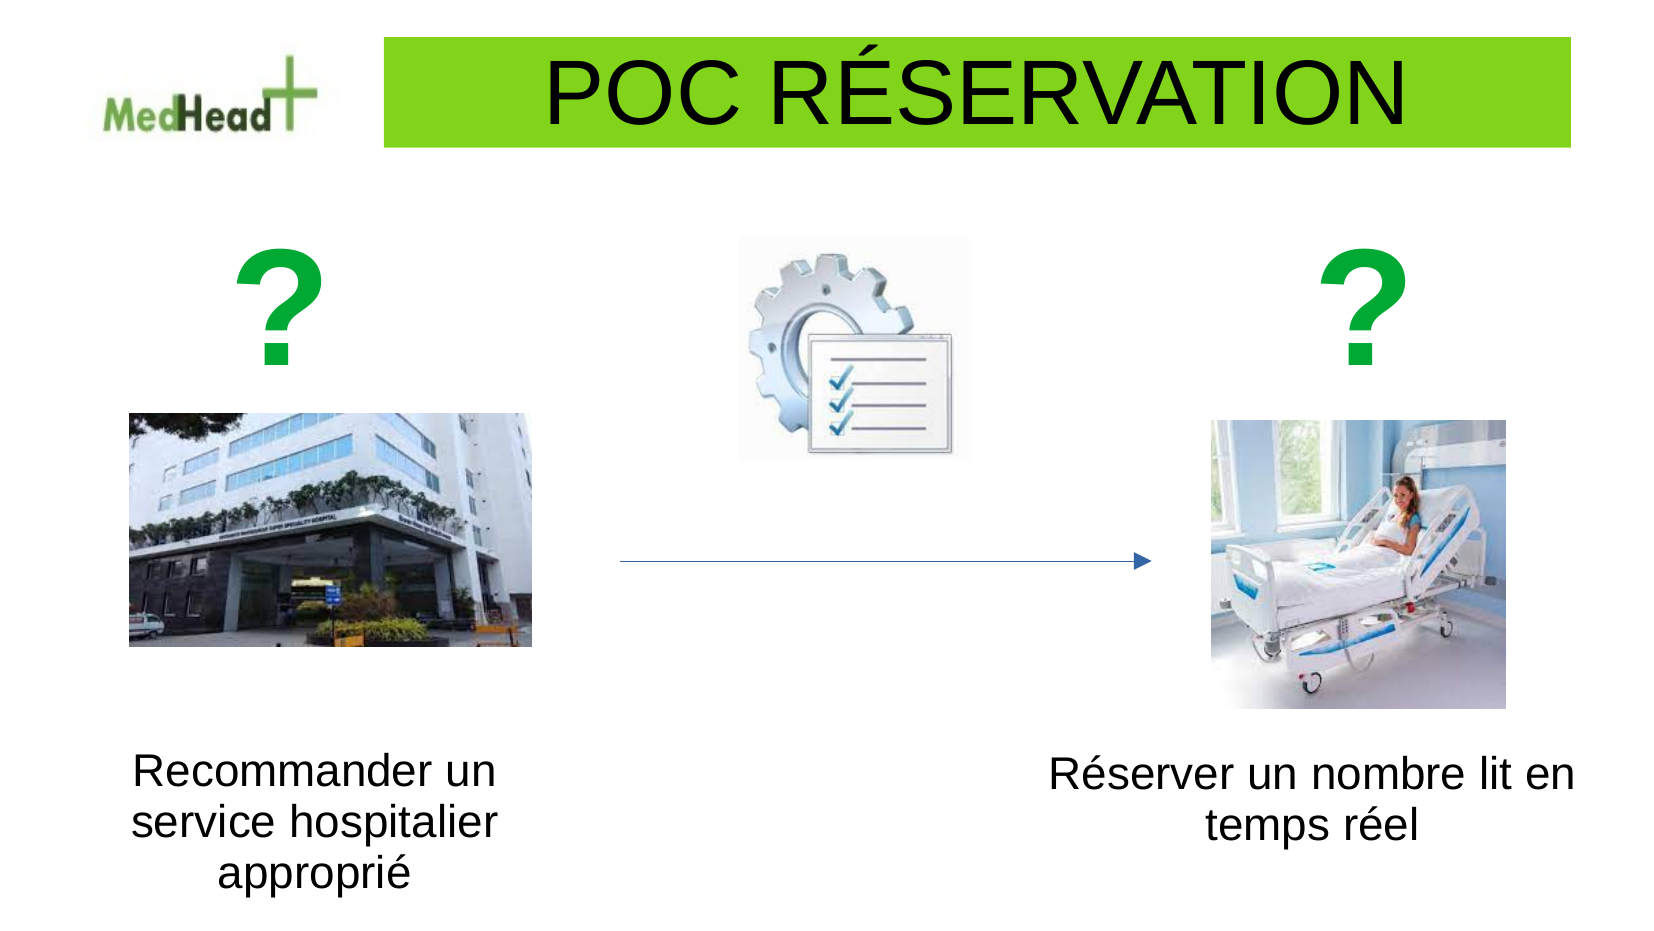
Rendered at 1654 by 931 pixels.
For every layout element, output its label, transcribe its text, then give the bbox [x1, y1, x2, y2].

text_box ? [1299, 206, 1431, 408]
text_box Recommander un service hospitalier approprié [38, 737, 591, 906]
text_box ? [206, 206, 355, 422]
picture [129, 413, 532, 647]
title POC RÉSERVATION [383, 37, 1571, 148]
text_box Réserver un nombre lit en temps réel [1033, 740, 1592, 858]
picture [45, 37, 355, 156]
picture [739, 236, 975, 473]
picture [1211, 420, 1506, 709]
